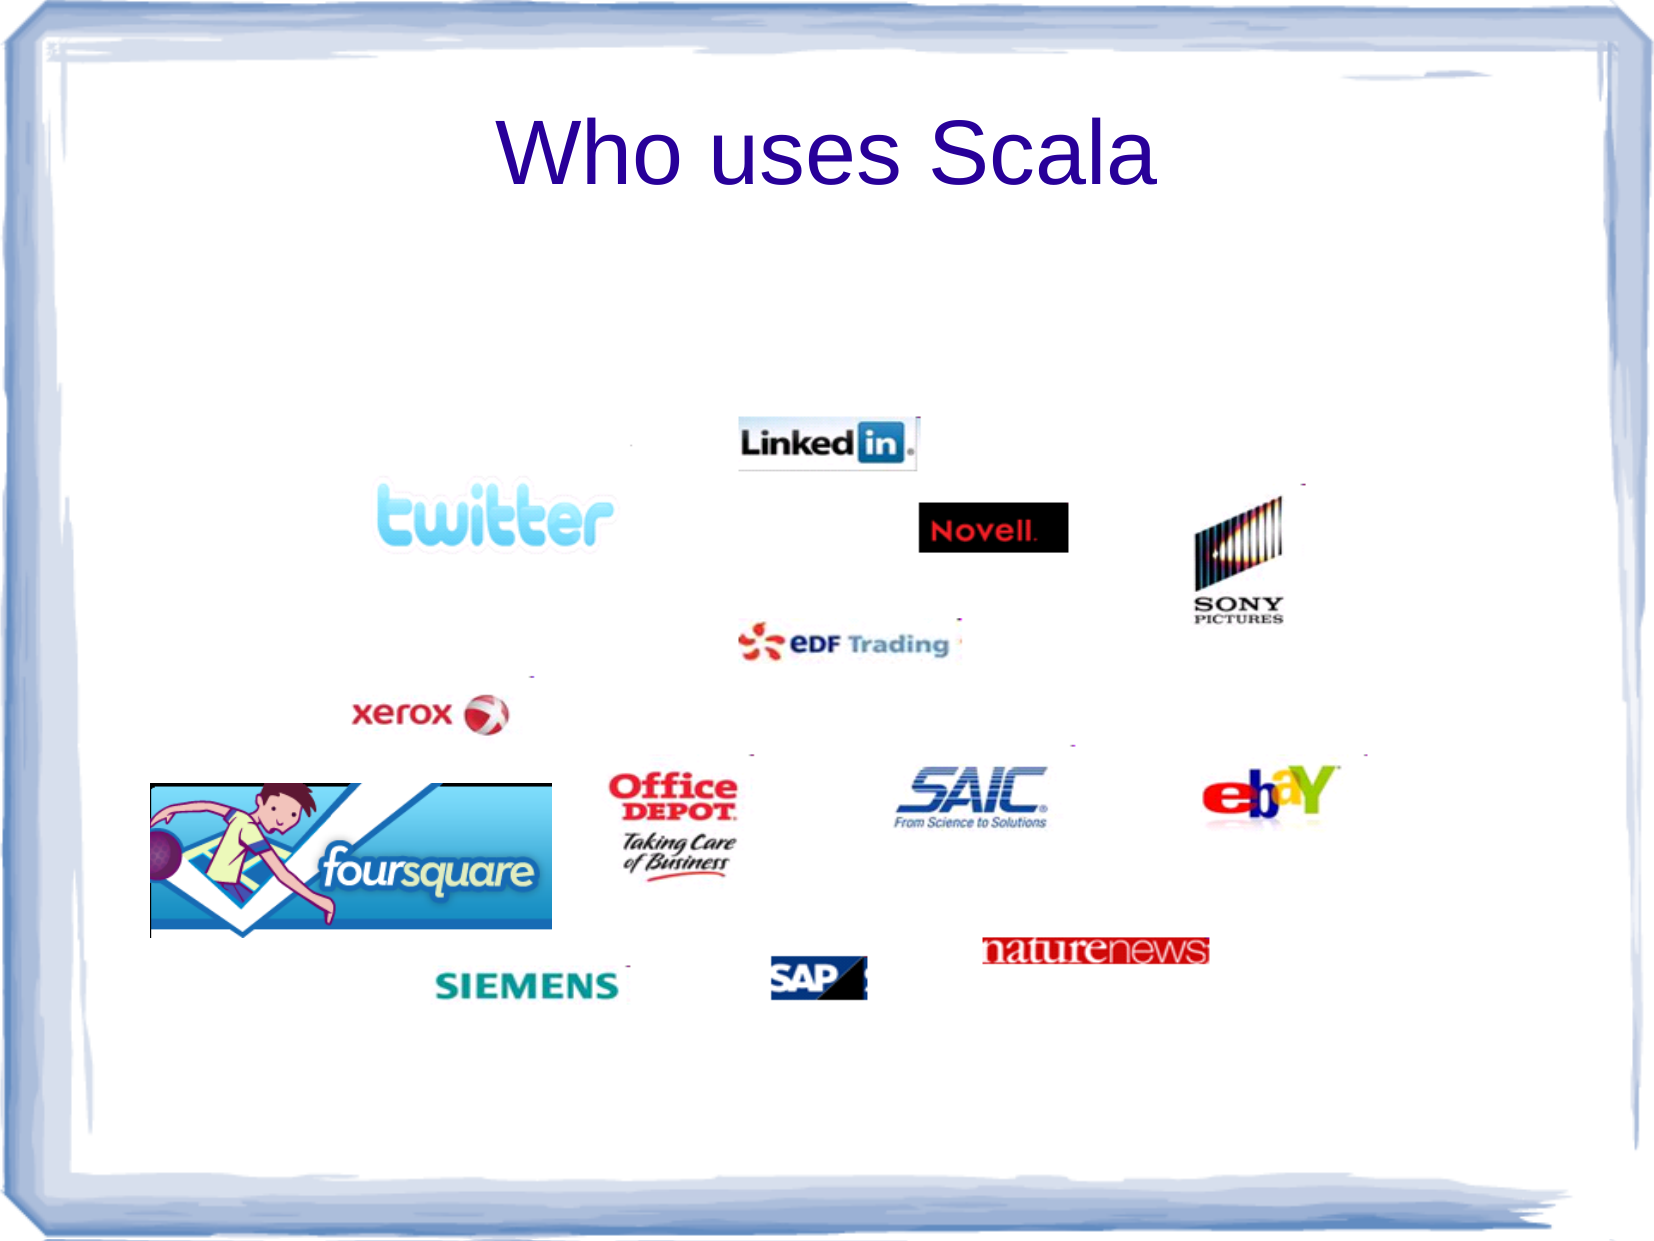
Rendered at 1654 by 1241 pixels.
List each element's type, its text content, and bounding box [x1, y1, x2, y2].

picture [0, 0, 1654, 1241]
title Who uses Scala [82, 56, 1571, 250]
